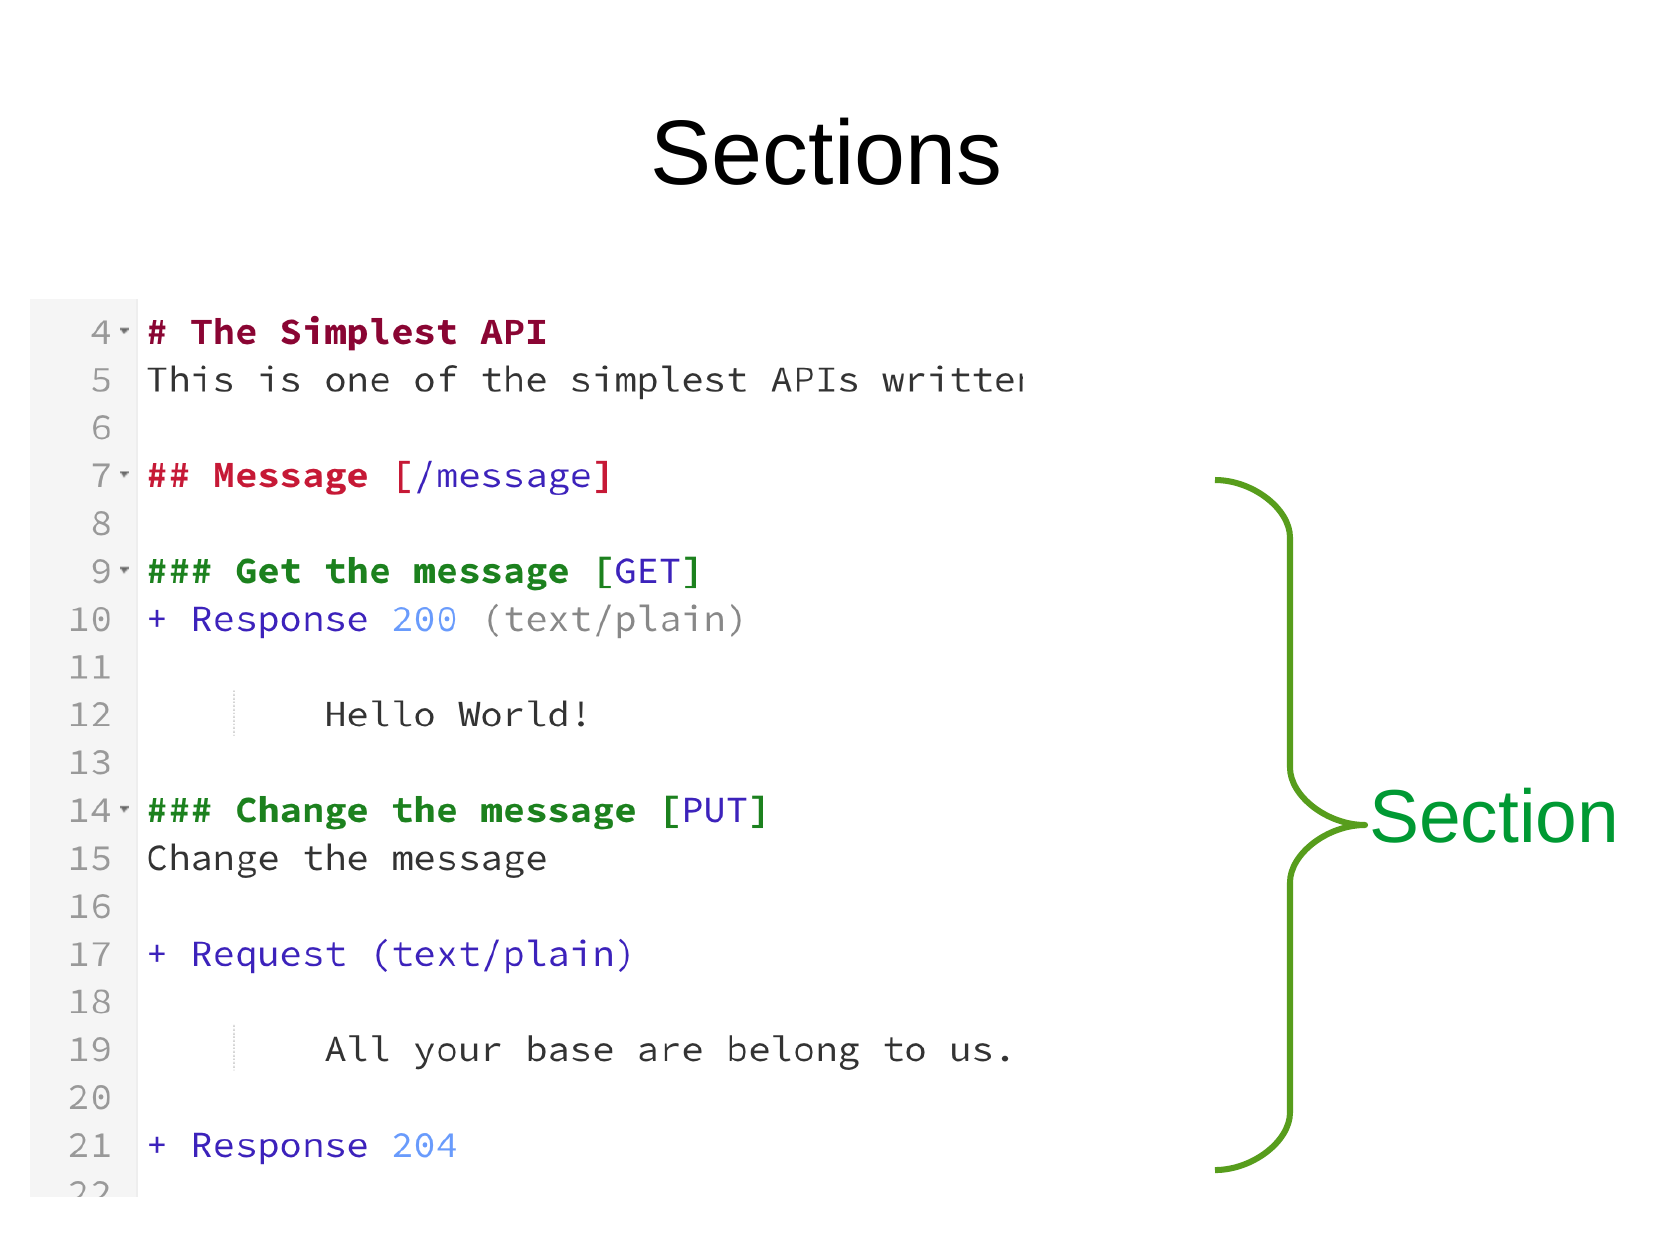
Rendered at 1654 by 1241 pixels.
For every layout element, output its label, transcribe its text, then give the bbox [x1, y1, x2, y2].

title Sections [82, 49, 1571, 257]
text_box Section [1350, 762, 1639, 871]
picture [30, 299, 1023, 1197]
